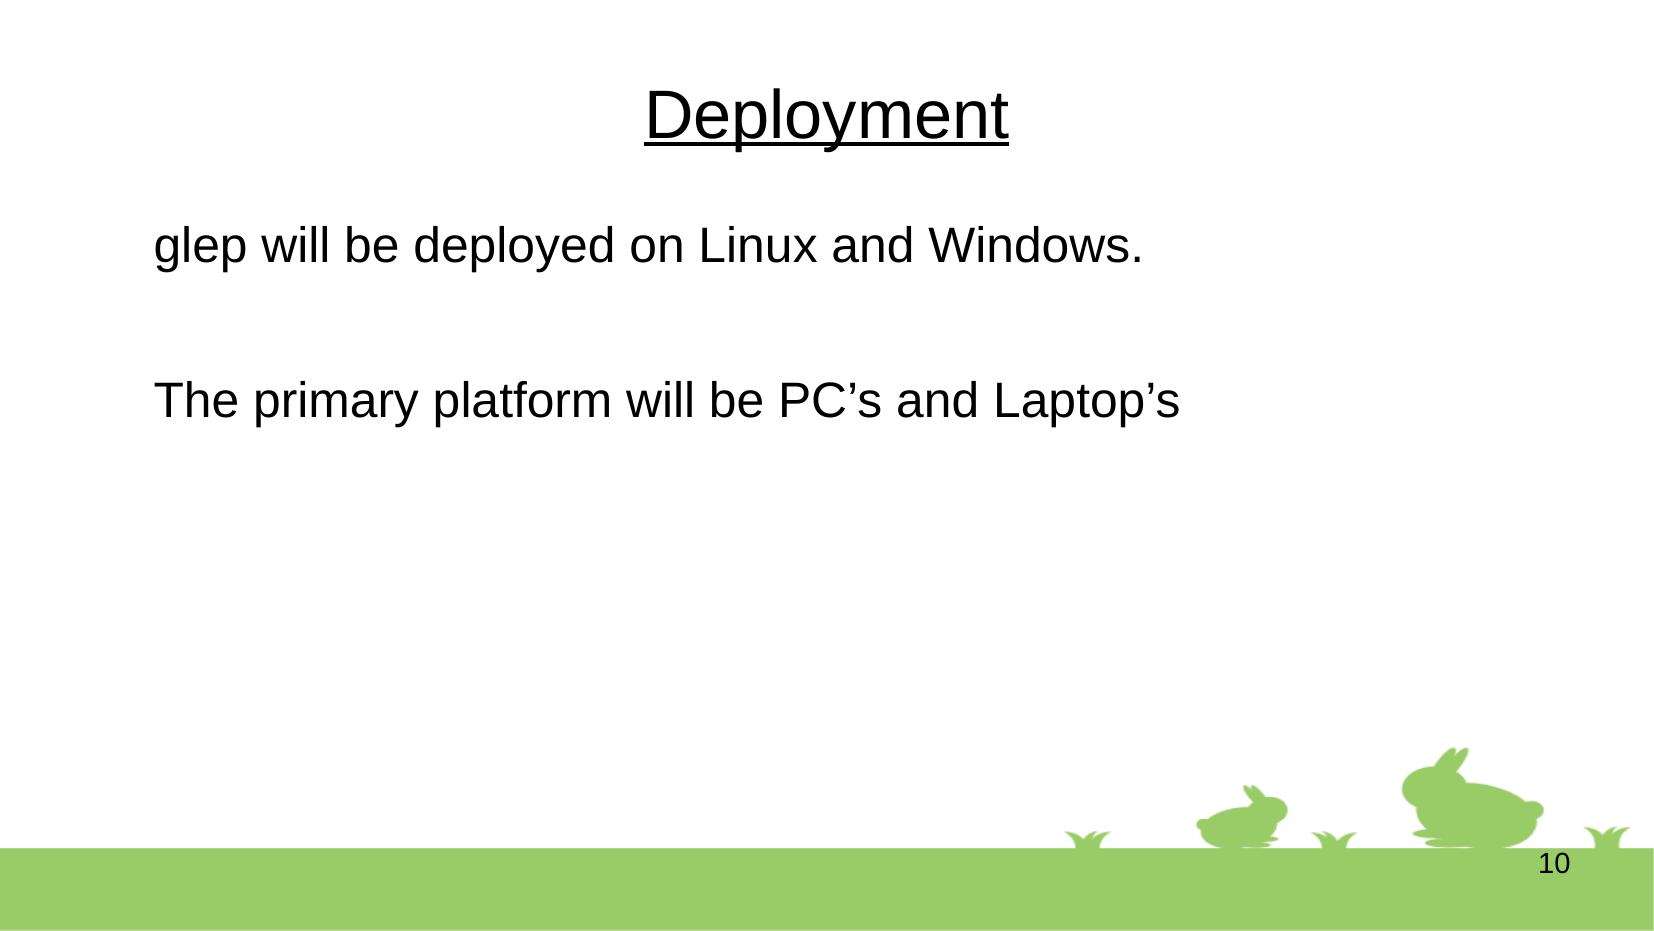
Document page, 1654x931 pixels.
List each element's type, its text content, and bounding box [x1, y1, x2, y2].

title Deployment [82, 36, 1571, 193]
list glep will be deployed on Linux and Windows. The primary platform will be PC’s and Laptop’s [82, 217, 1571, 757]
picture [0, 0, 1654, 931]
